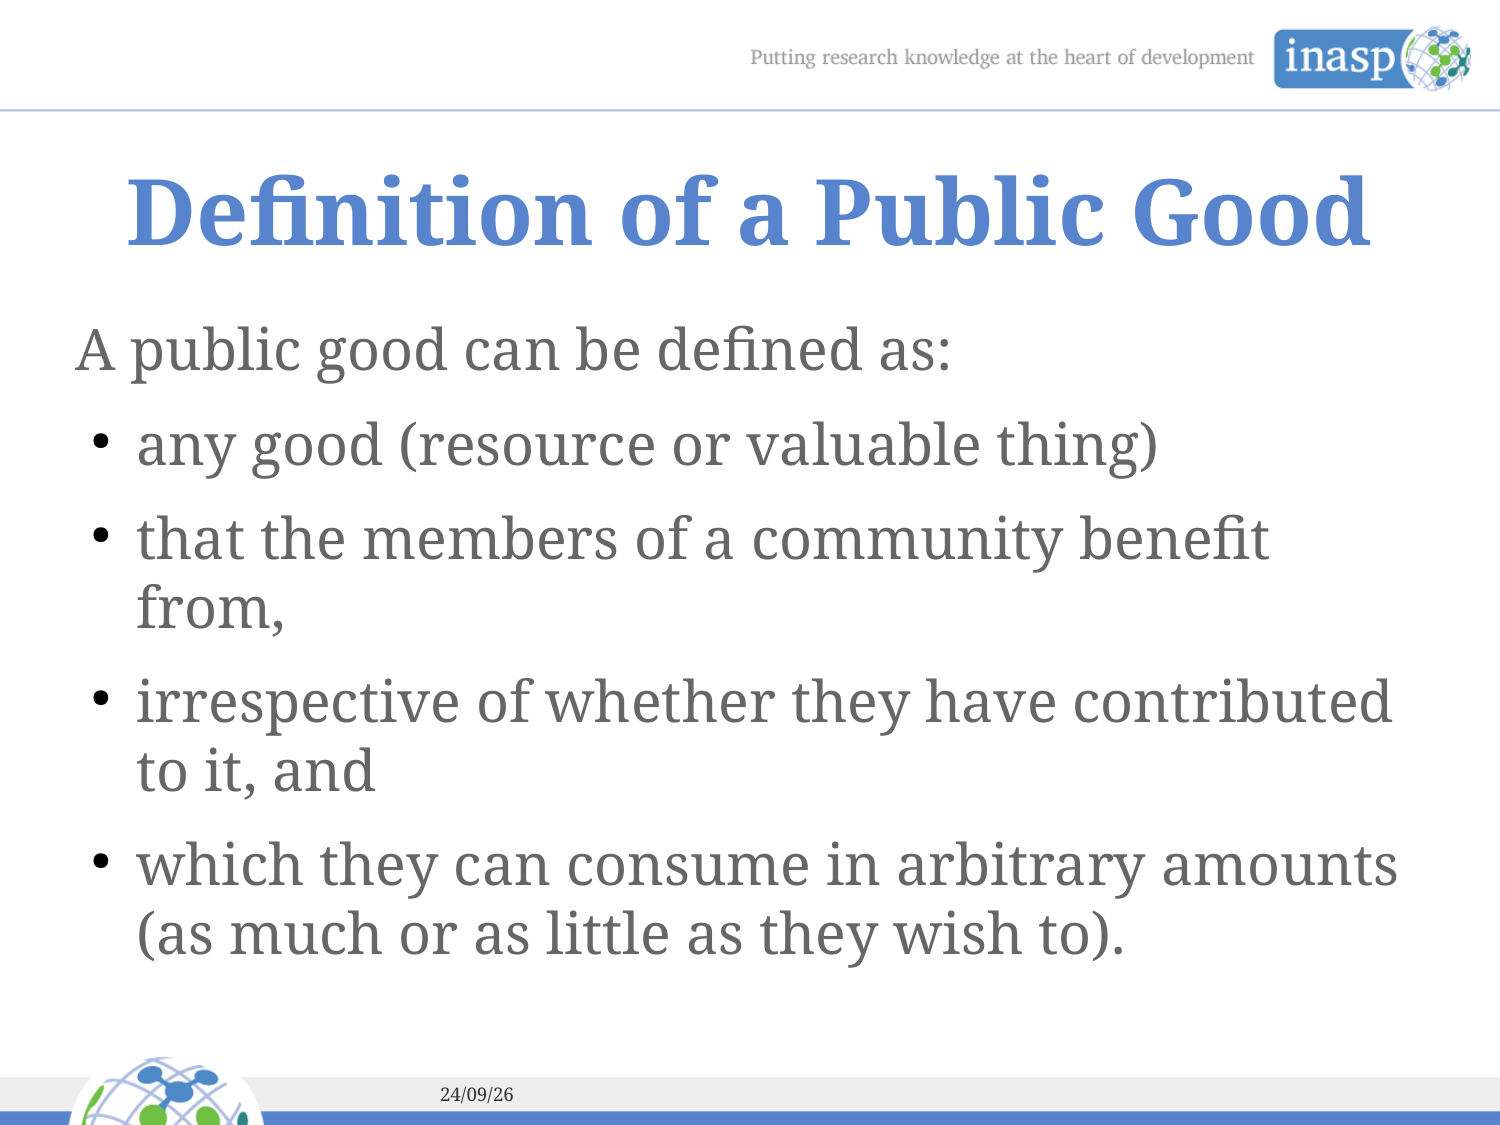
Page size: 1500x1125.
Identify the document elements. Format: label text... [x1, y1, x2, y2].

list A public good can be defined as: any good (resource or valuable thing) that the members of a community benefit from, irrespective of whether they have contributed to it, and which they can consume in arbitrary amounts (as much or as little as they wish to). [75, 313, 1426, 967]
picture [0, 0, 1500, 1125]
title Definition of a Public Good [75, 129, 1426, 313]
